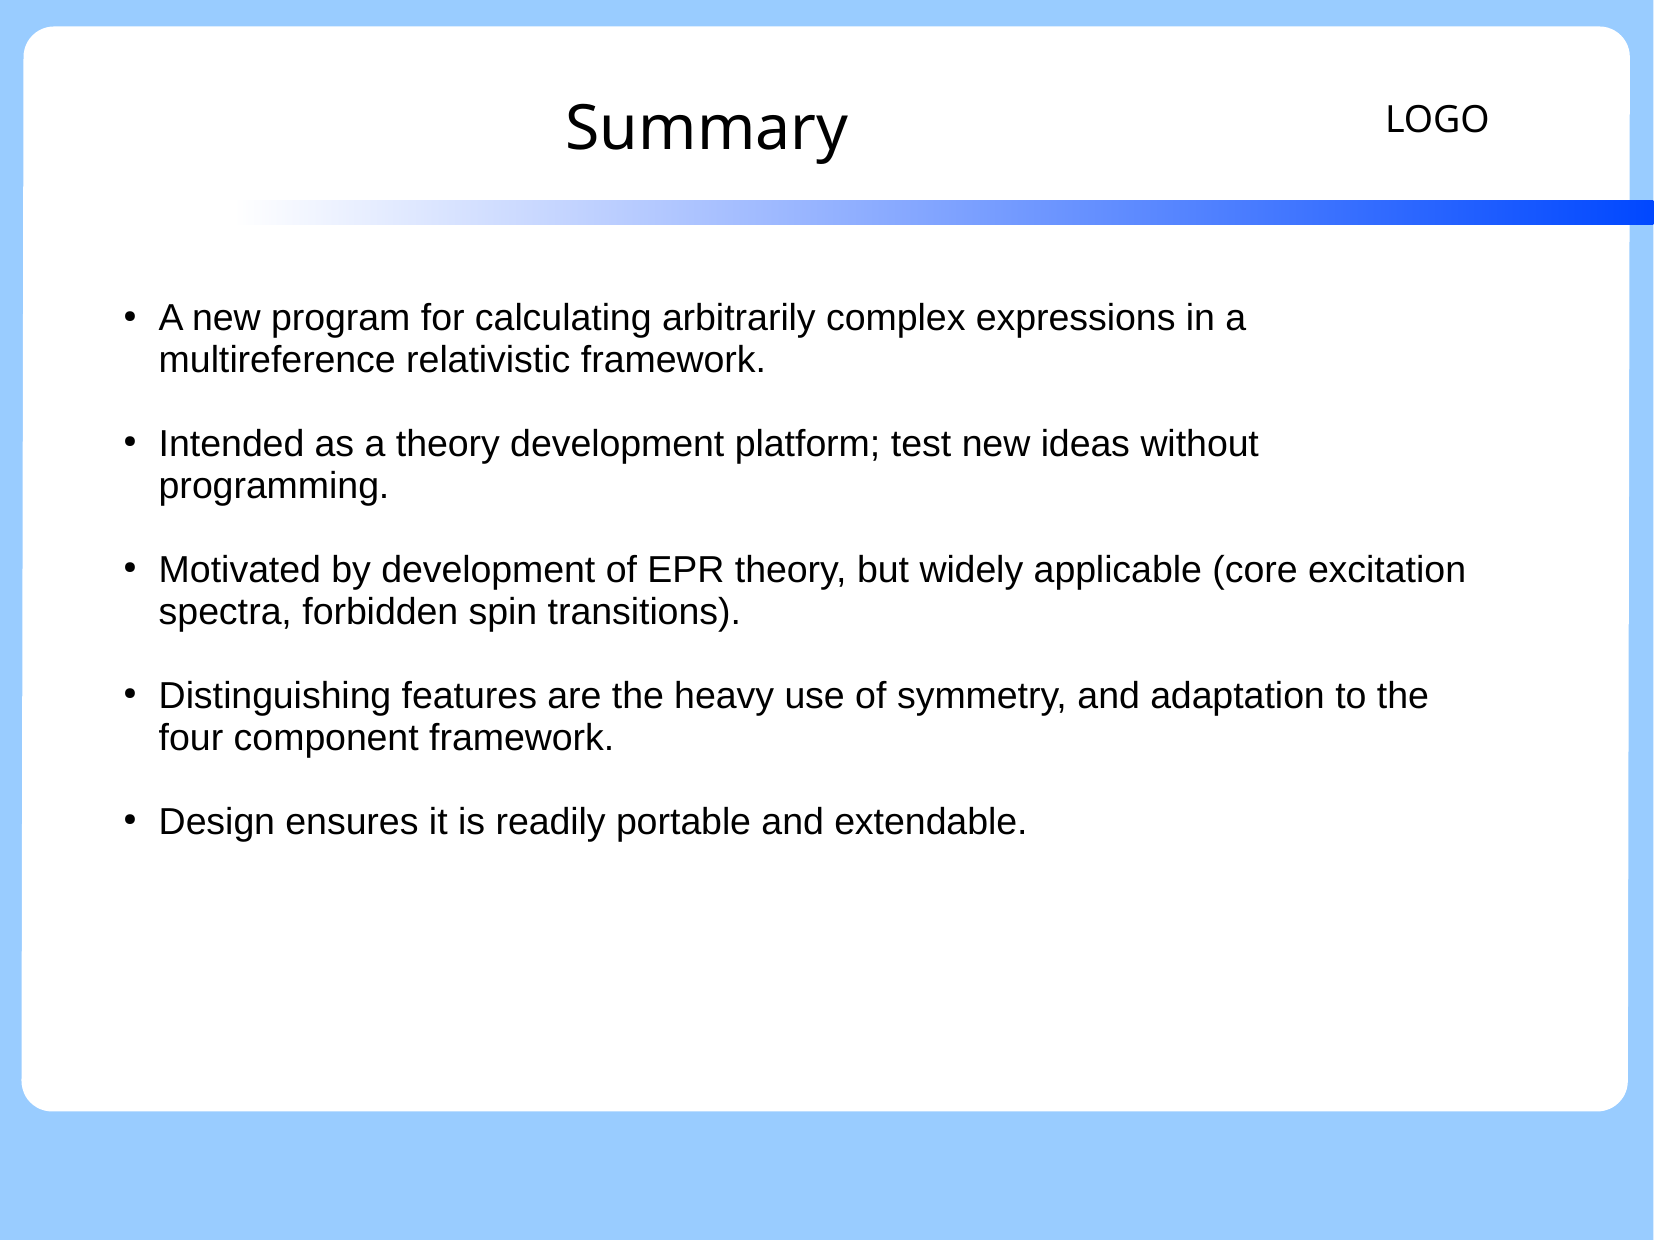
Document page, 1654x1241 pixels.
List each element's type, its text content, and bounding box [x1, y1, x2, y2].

picture [1382, 29, 1556, 195]
title Summary [82, 49, 1332, 201]
list [59, 277, 1548, 1069]
text_box A new program for calculating arbitrarily complex expressions in a multireference relativistic framework. Intended as a theory development platform; test new ideas without programming. Motivated by development of EPR theory, but widely applicable (core excitation spectra, forbidden spin transitions). Distinguishing features are the heavy use of symmetry, and adaptation to the four component framework. Design ensures it is readily portable and extendable. [108, 246, 1505, 1060]
